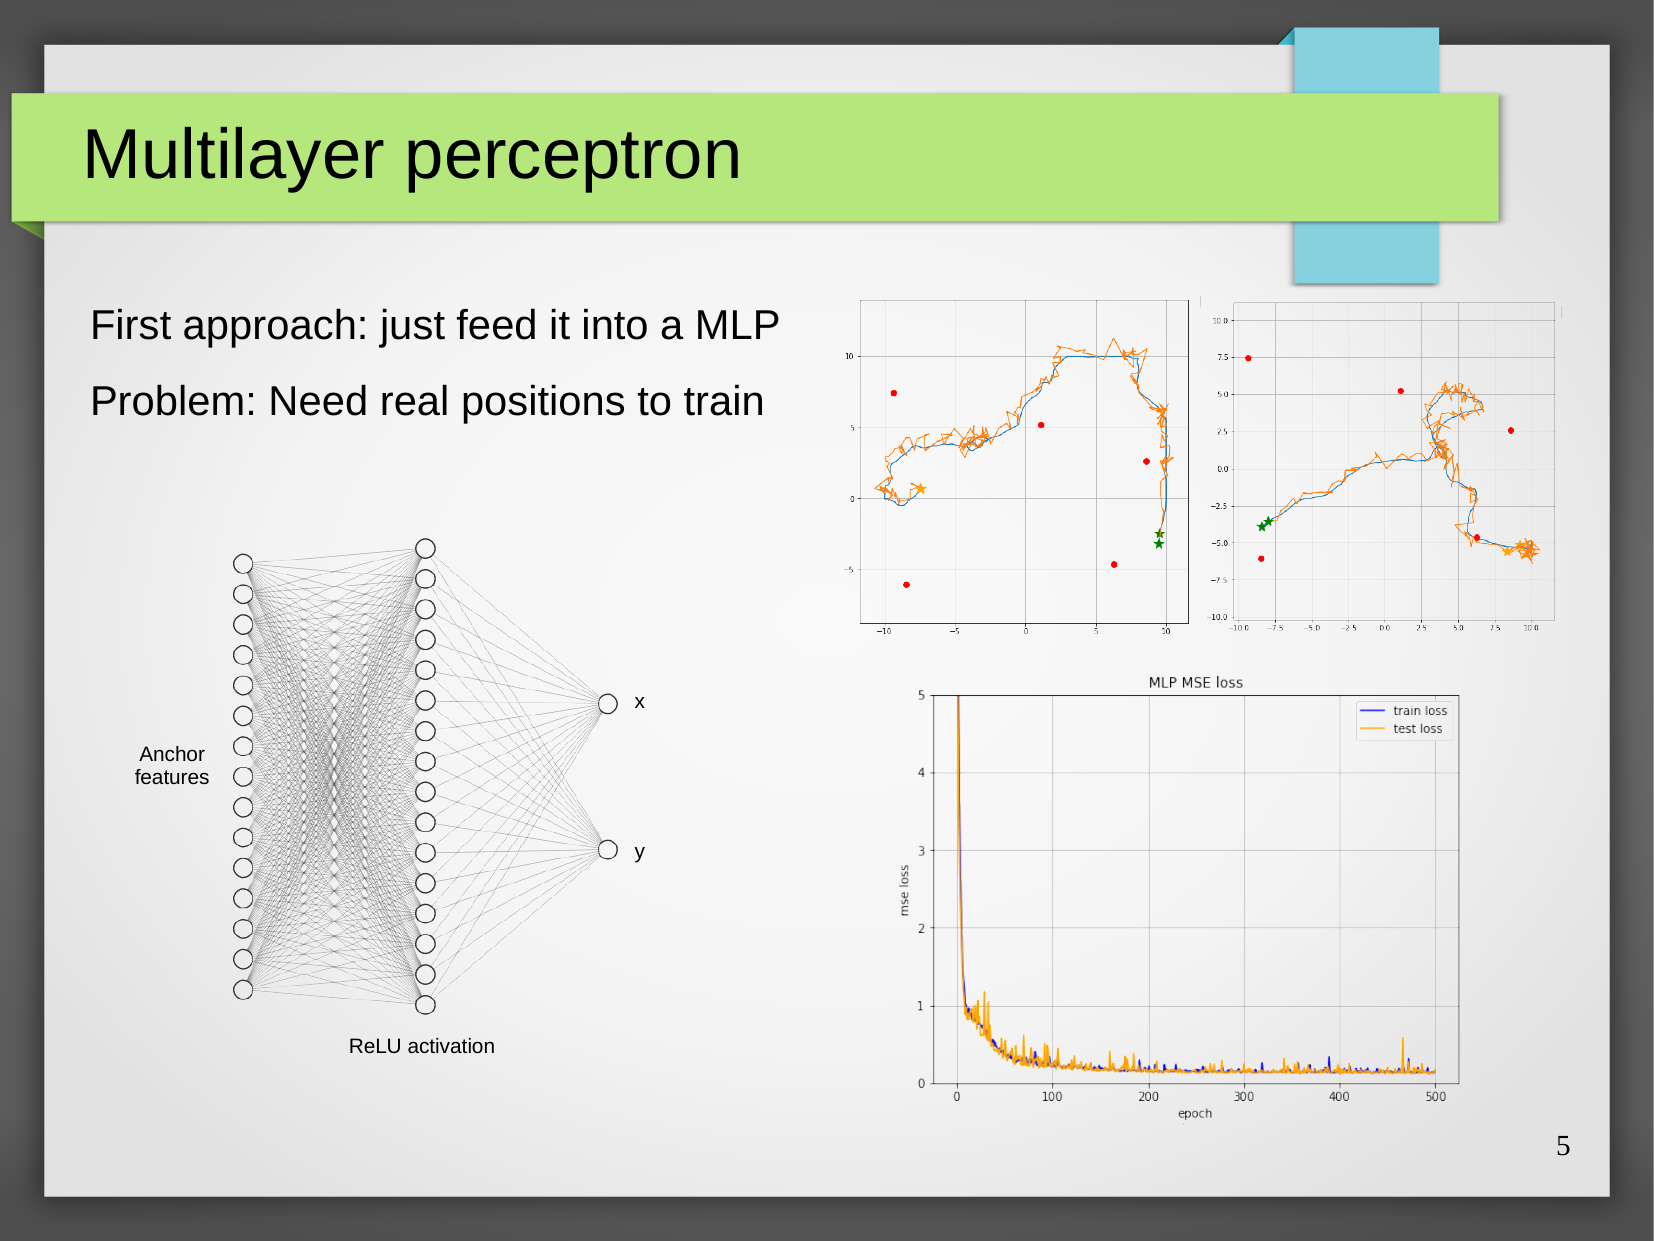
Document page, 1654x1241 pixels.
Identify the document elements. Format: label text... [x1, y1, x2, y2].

text_box Anchor features [120, 735, 225, 797]
text_box y [619, 831, 661, 871]
list First approach: just feed it into a MLP Problem: Need real positions to train [90, 301, 817, 646]
picture [0, 0, 1654, 1241]
text_box x [619, 681, 661, 721]
text_box ReLU activation [334, 1026, 511, 1066]
title Multilayer perceptron [82, 94, 1264, 213]
